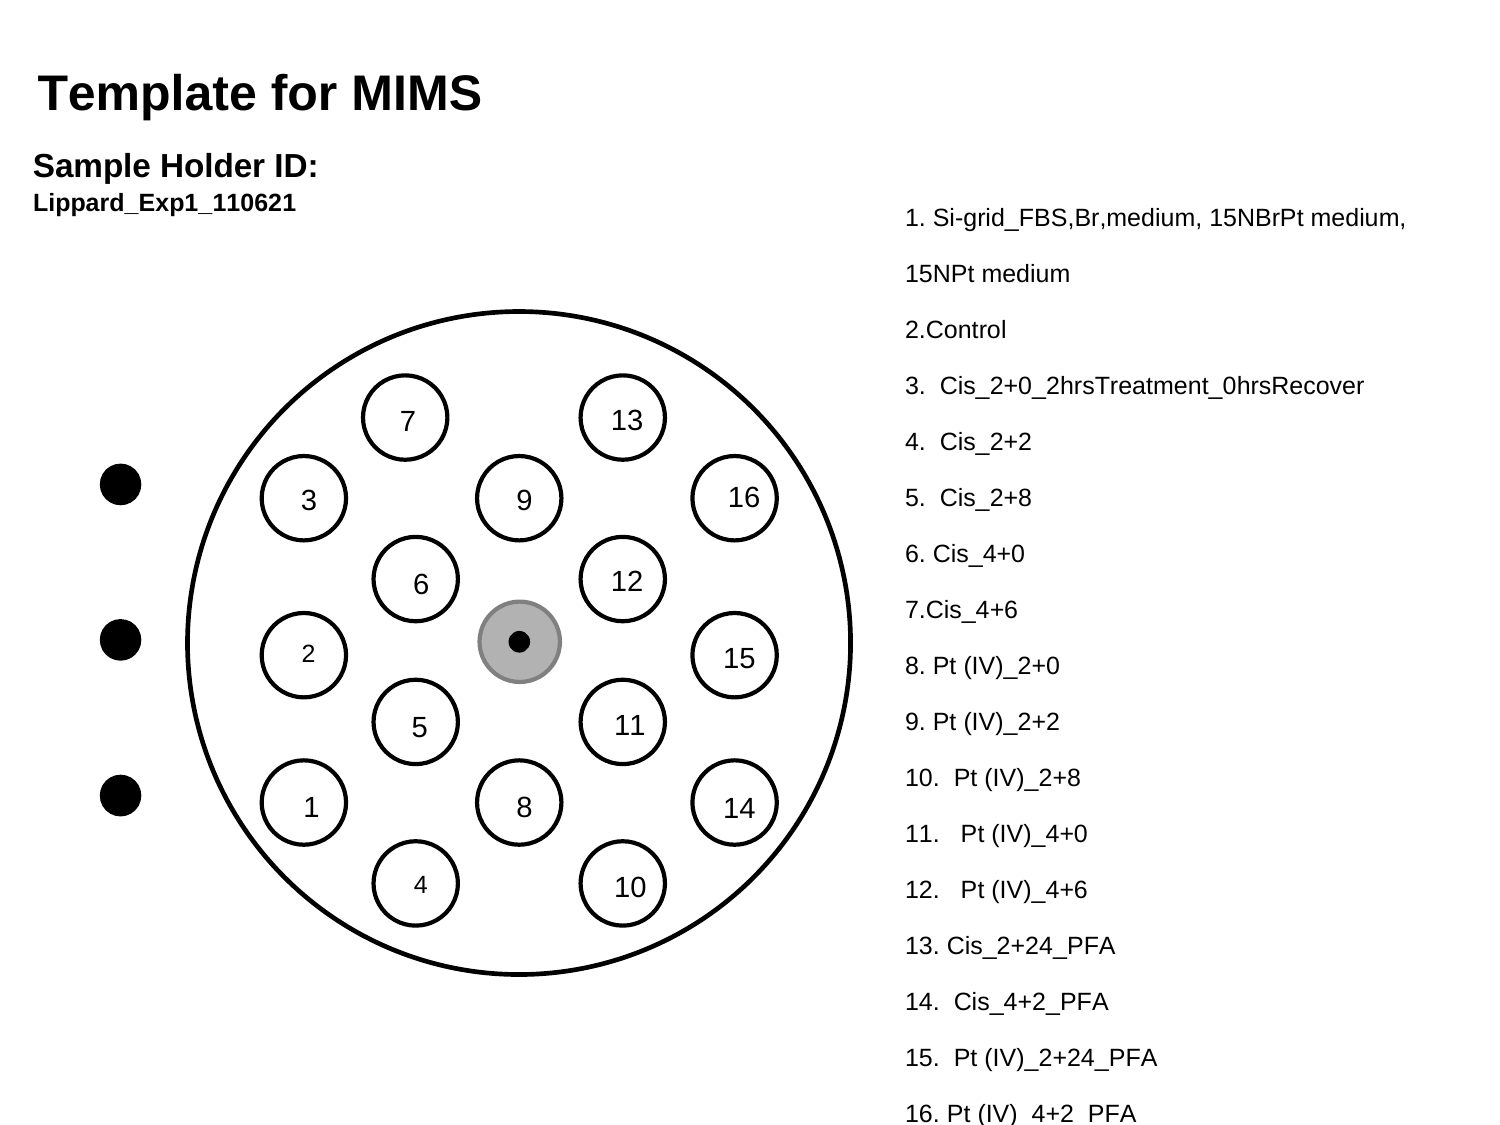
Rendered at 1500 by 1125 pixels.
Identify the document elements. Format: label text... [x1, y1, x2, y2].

text_box 16 [748, 496, 756, 505]
text_box 15 [743, 650, 753, 657]
text_box 14 [743, 802, 749, 811]
text_box 12 [631, 579, 641, 589]
text_box [187, 311, 851, 975]
text_box 6 [398, 561, 433, 598]
text_box [100, 619, 141, 660]
text_box 12 [596, 558, 641, 595]
text_box 16 [748, 489, 758, 496]
text_box 11 [599, 701, 644, 738]
text_box 5 [396, 703, 431, 740]
title Template for MIMS [37, 0, 1312, 188]
text_box 3 [286, 477, 321, 514]
text_box 10 [634, 879, 642, 895]
text_box 10 [599, 864, 644, 900]
text_box Sample Holder ID: [33, 148, 329, 186]
text_box 2 [286, 632, 321, 669]
text_box 14 [708, 785, 753, 822]
text_box [100, 464, 141, 505]
text_box 7 [385, 398, 420, 435]
text_box [100, 775, 141, 816]
text_box Lippard_Exp1_110621 [33, 189, 297, 218]
text_box 13 [596, 396, 641, 433]
text_box 8 [501, 783, 536, 820]
text_box 16 [713, 474, 758, 511]
text_box 1. Si-grid_FBS,Br,medium, 15NBrPt medium, 15NPt medium 2.Control 3. Cis_2+0_2hrsTreatment_0hrsRecover 4. Cis_2+2 5. Cis_2+8 6. Cis_4+0 7.Cis_4+6 8. Pt (IV)_2+0 9. Pt (IV)_2+2 10. Pt (IV)_2+8 11. Pt (IV)_4+0 12. Pt (IV)_4+6 13. Cis_2+24_PFA 14. Cis_4+2_PFA 15. Pt (IV)_2+24_PFA 16. Pt (IV)_4+2_PFA [905, 175, 943, 1125]
text_box 1 [288, 784, 323, 820]
text_box 4 [399, 863, 434, 900]
text_box 9 [501, 477, 536, 513]
text_box 15 [708, 635, 753, 672]
